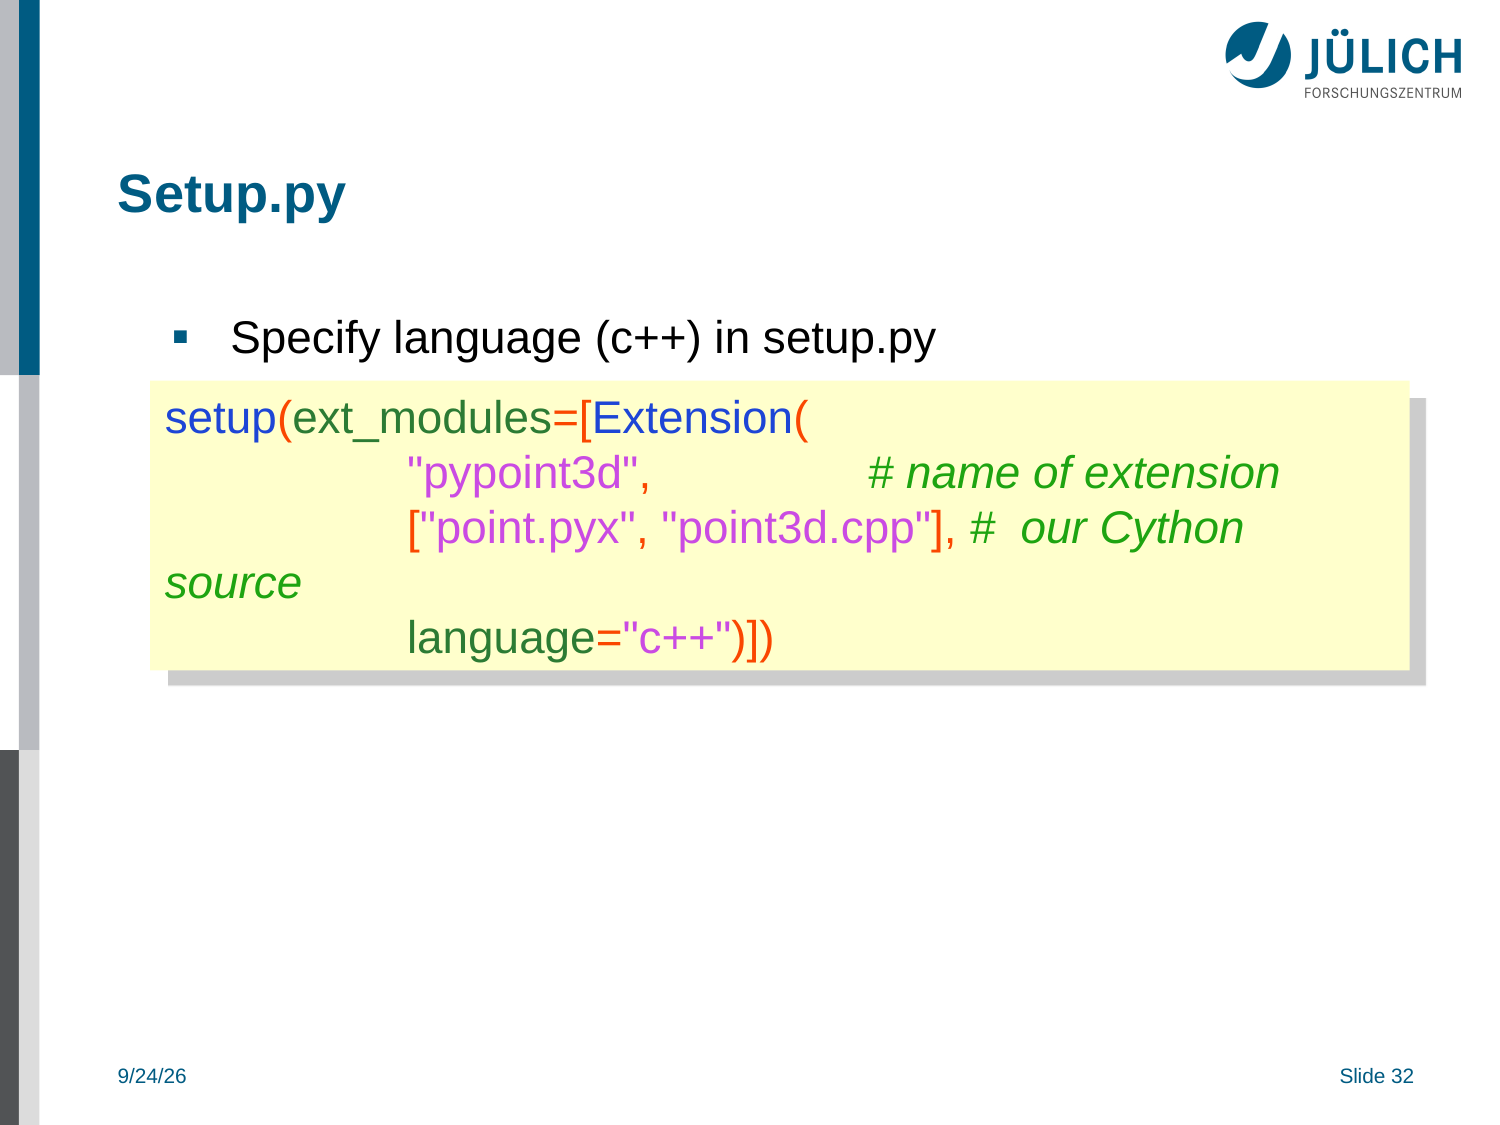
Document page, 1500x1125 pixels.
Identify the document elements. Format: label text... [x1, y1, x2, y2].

picture [1224, 20, 1461, 98]
text_box setup(ext_modules=[Extension( "pypoint3d", # name of extension ["point.pyx", "point3d.cpp"], # our Cython source language="c++")]) [150, 380, 1410, 671]
list Specify language (c++) in setup.py [117, 312, 1393, 988]
title Setup.py [117, 99, 1393, 288]
